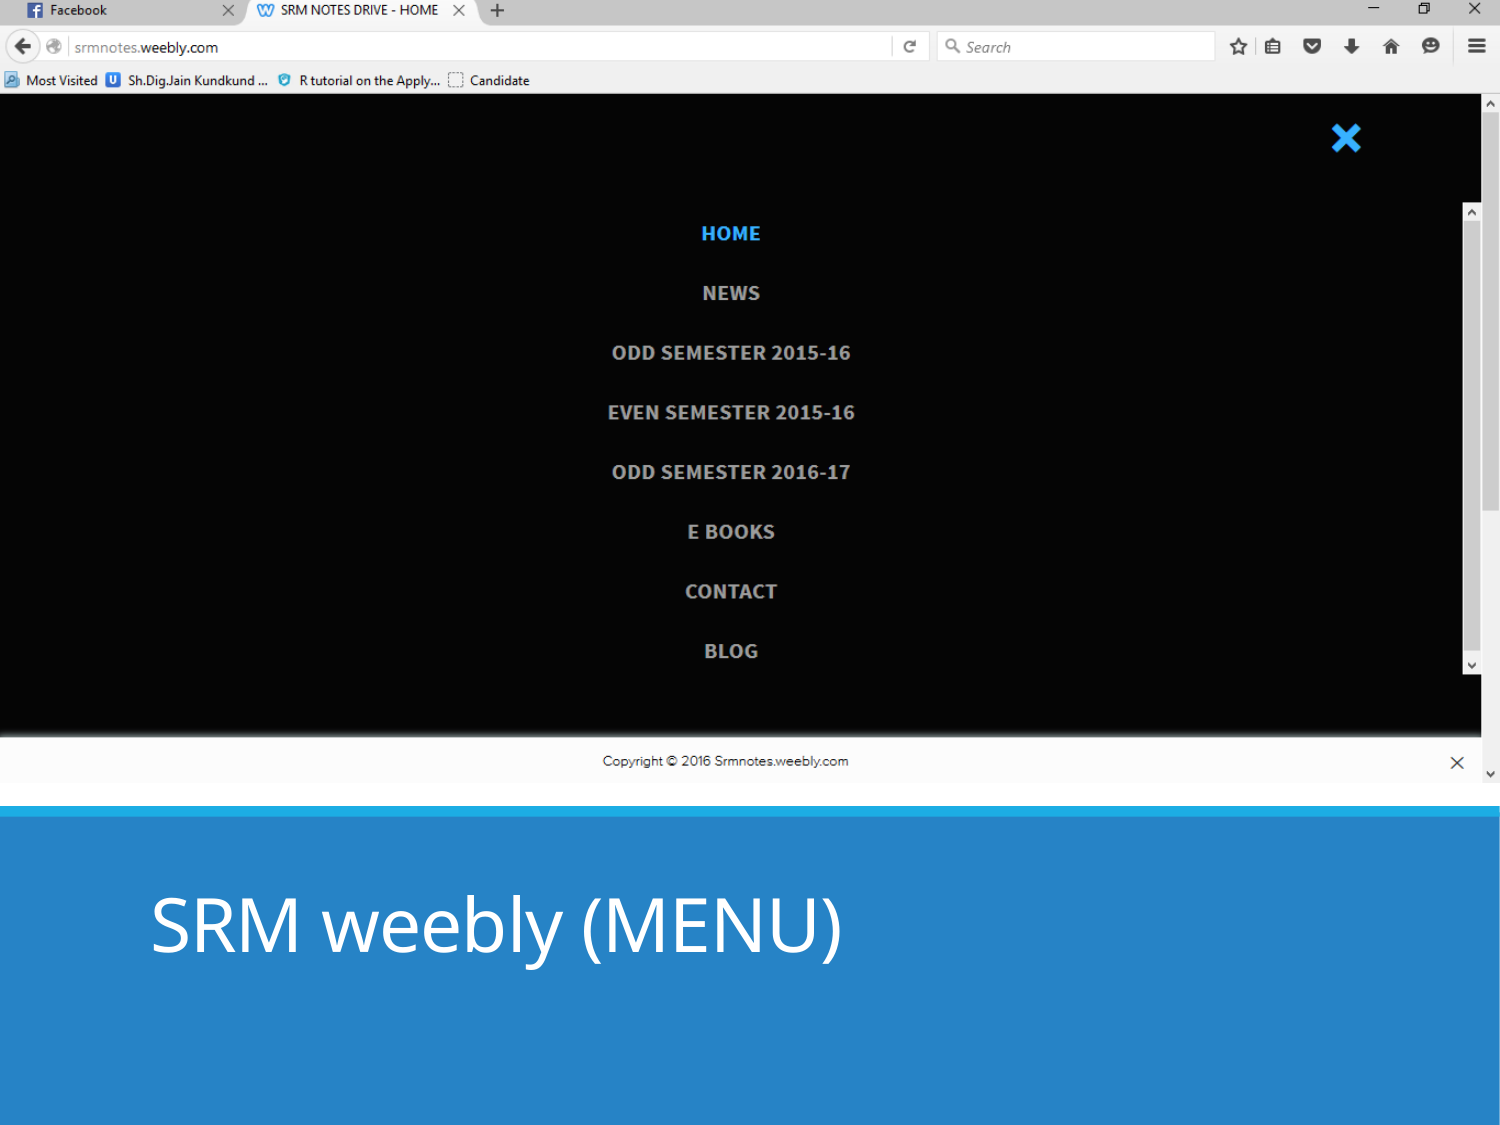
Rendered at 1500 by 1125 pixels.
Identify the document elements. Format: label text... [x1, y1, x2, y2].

picture [0, 0, 1500, 783]
title SRM weebly (MENU) [135, 832, 1380, 968]
